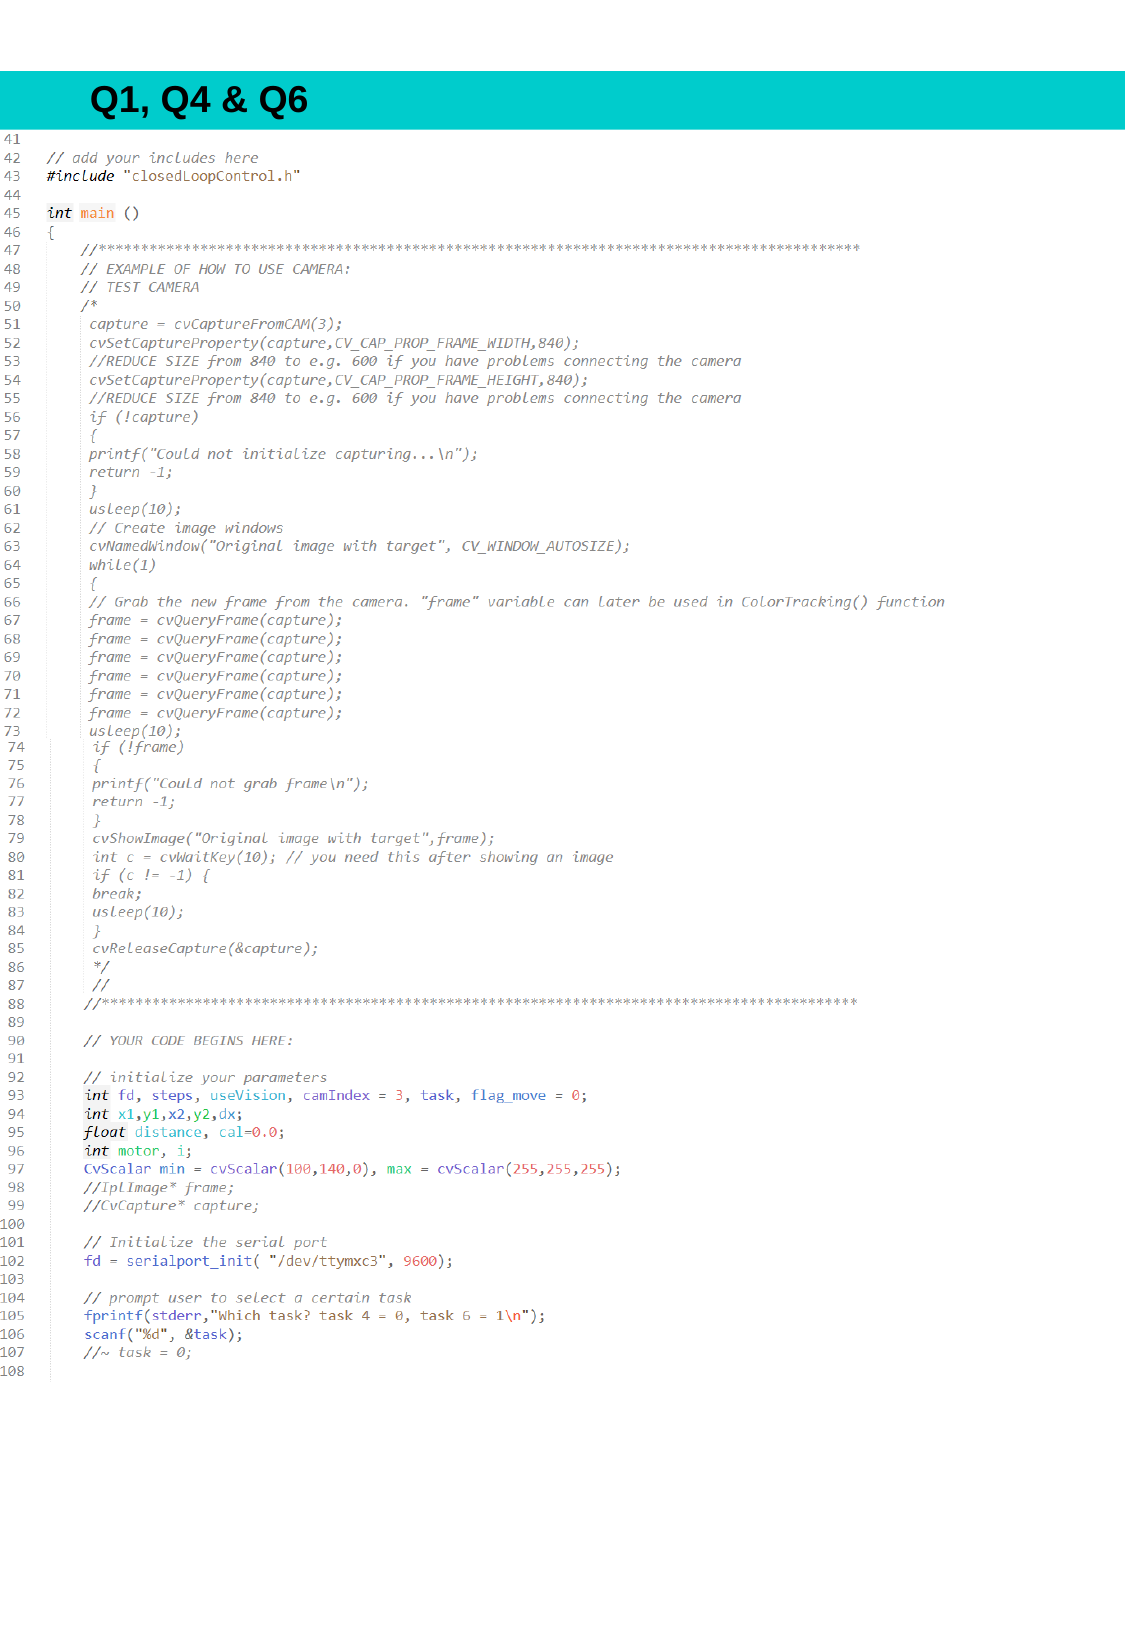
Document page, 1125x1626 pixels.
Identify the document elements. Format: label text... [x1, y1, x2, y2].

text_box Q1, Q4 & Q6 [0, 71, 1125, 130]
picture [0, 131, 1125, 1382]
